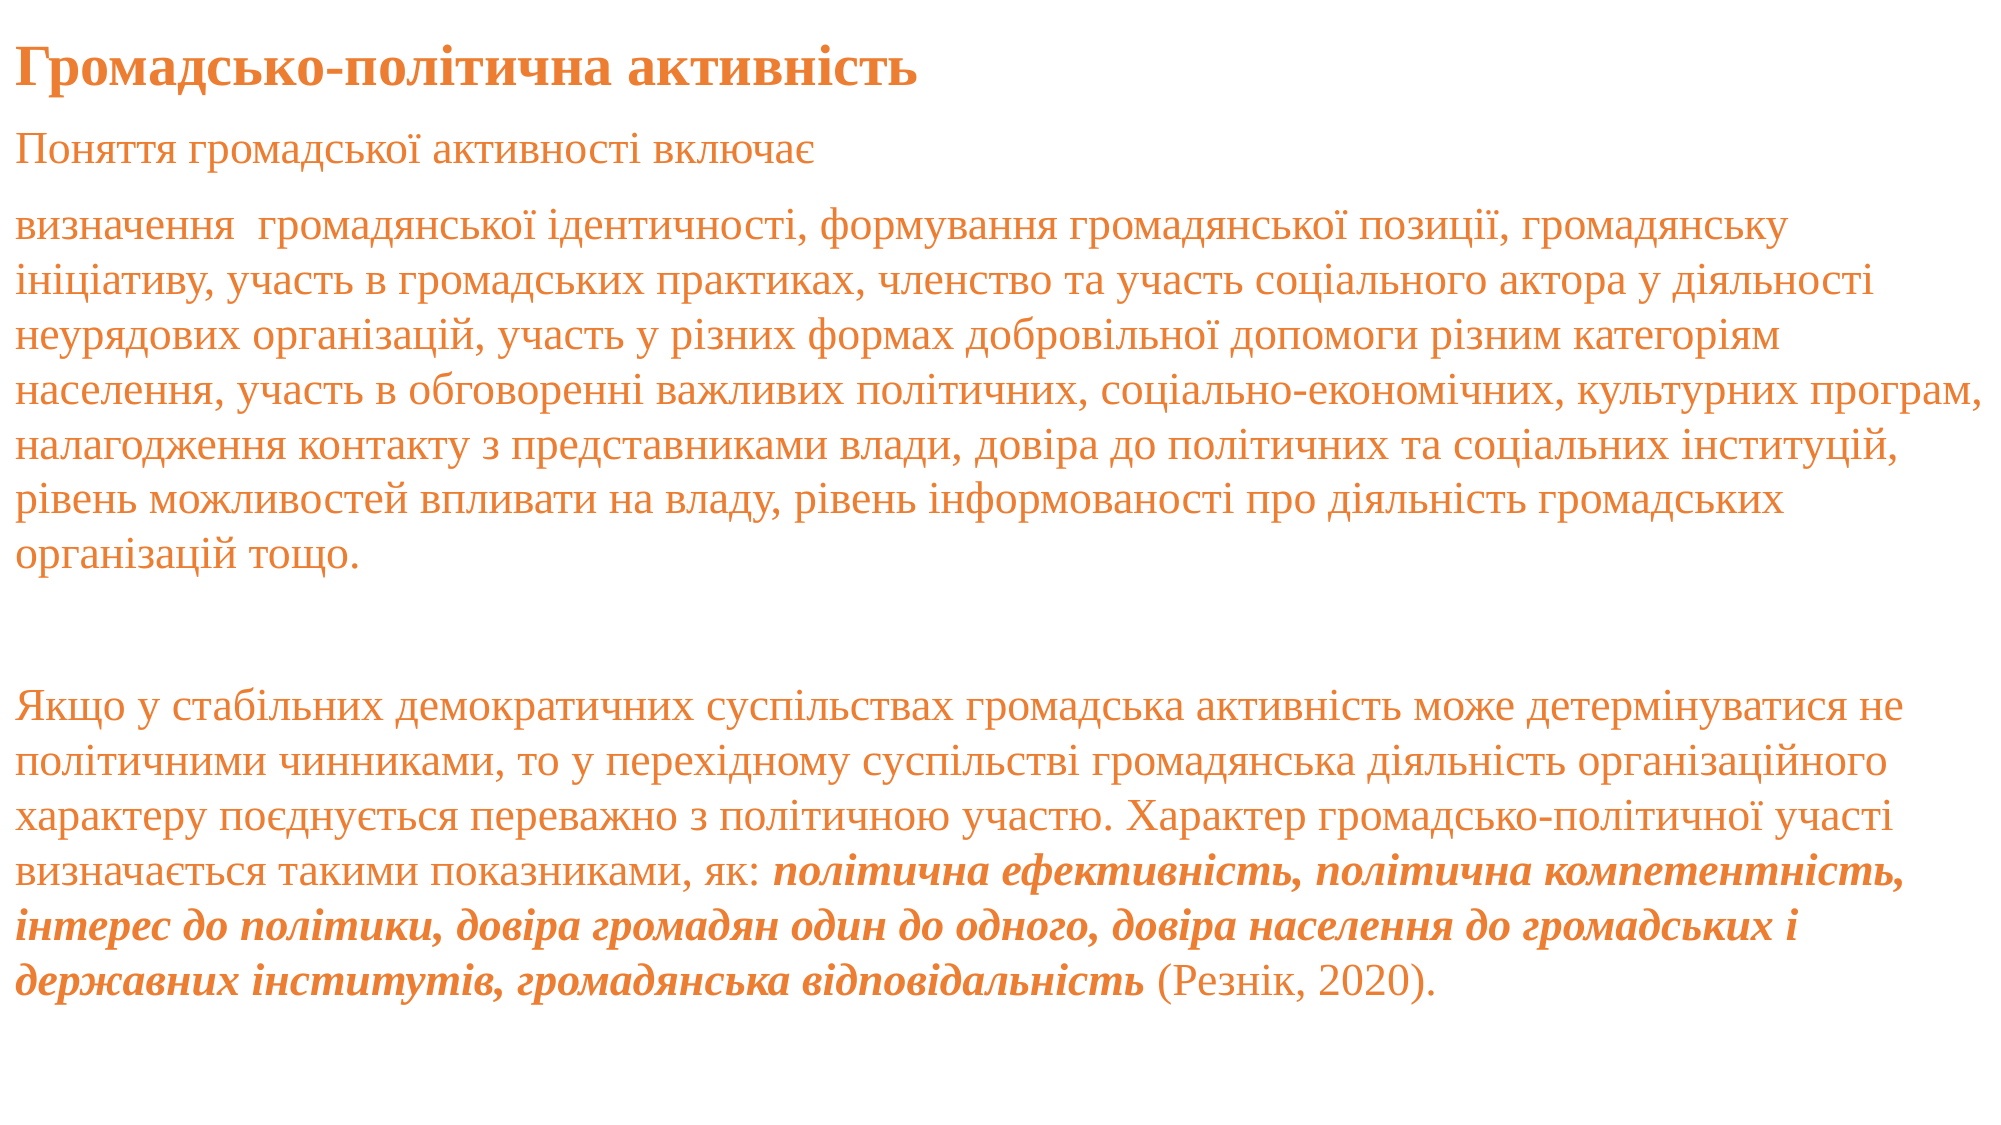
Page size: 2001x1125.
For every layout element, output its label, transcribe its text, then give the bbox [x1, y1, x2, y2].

list Громадсько-політична активність Поняття громадської активності включає визначення громадянської ідентичності, формування громадянської позиції, громадянську ініціативу, участь в громадських практиках, членство та участь соціального актора у діяльності неурядових організацій, участь у різних формах добровільної допомоги різним категоріям населення, участь в обговоренні важливих політичних, соціально-економічних, культурних програм, налагодження контакту з представниками влади, довіра до політичних та соціальних інституцій, рівень можливостей впливати на владу, рівень інформованості про діяльність громадських організацій тощо. Якщо у стабільних демократичних суспільствах громадська активність може детермінуватися не політичними чинниками, то у перехідному суспільстві громадянська діяльність організаційного характеру поєднується переважно з політичною участю. Характер громадсько-політичної участі визначається такими показниками, як: політична ефективність, політична компетентність, інтерес до політики, довіра громадян один до одного, довіра населення до громадських і державних інститутів, громадянська відповідальність (Резнік, 2020). [0, 19, 2000, 1125]
